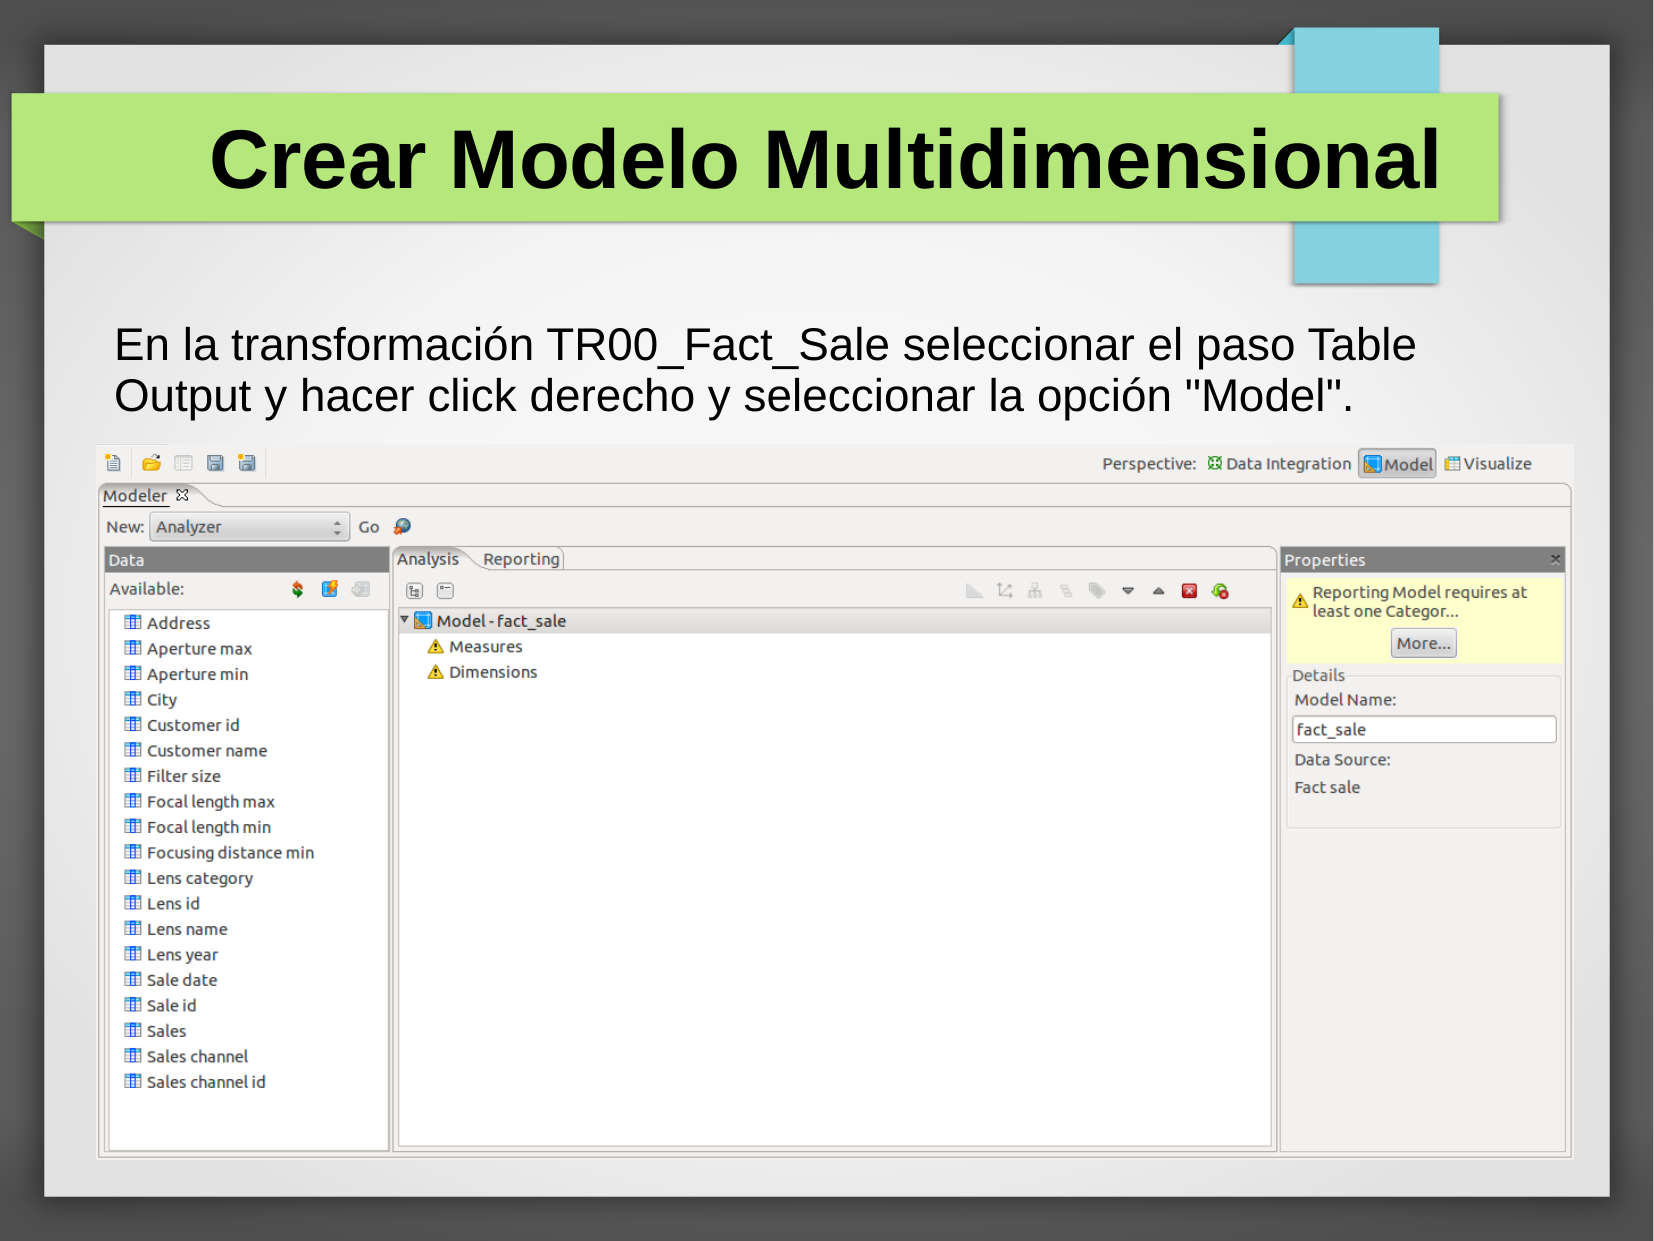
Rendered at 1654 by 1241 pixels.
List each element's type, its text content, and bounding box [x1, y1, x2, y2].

picture [0, 0, 1654, 1241]
title Crear Modelo Multidimensional [70, 106, 1583, 213]
text_box En la transformación TR00_Fact_Sale seleccionar el paso Table Output y hacer click derecho y seleccionar la opción "Model". [99, 311, 1523, 429]
